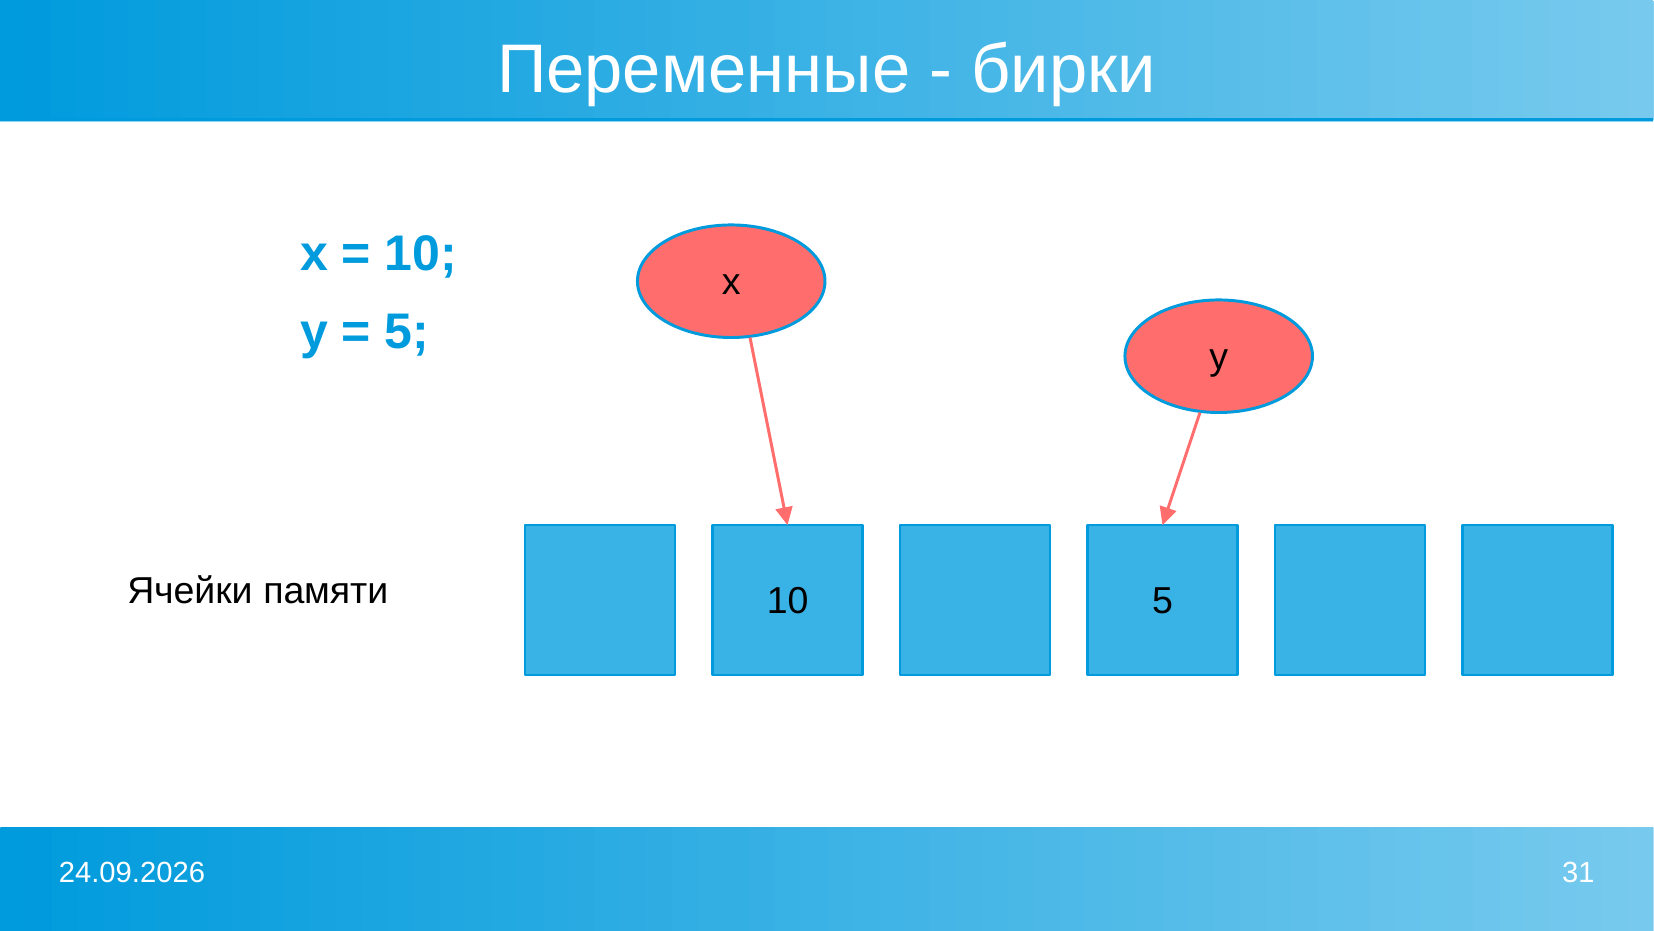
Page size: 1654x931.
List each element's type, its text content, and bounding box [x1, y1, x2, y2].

text_box 10 [712, 525, 863, 676]
text_box x [637, 224, 826, 338]
text_box [1462, 525, 1613, 676]
text_box [525, 525, 676, 676]
text_box [900, 525, 1051, 676]
title Переменные - бирки [59, 29, 1595, 108]
text_box 5 [1087, 525, 1238, 676]
text_box [1275, 525, 1426, 676]
list x = 10; y = 5; [300, 225, 488, 376]
text_box y [1124, 299, 1313, 413]
text_box Ячейки памяти [112, 562, 404, 620]
